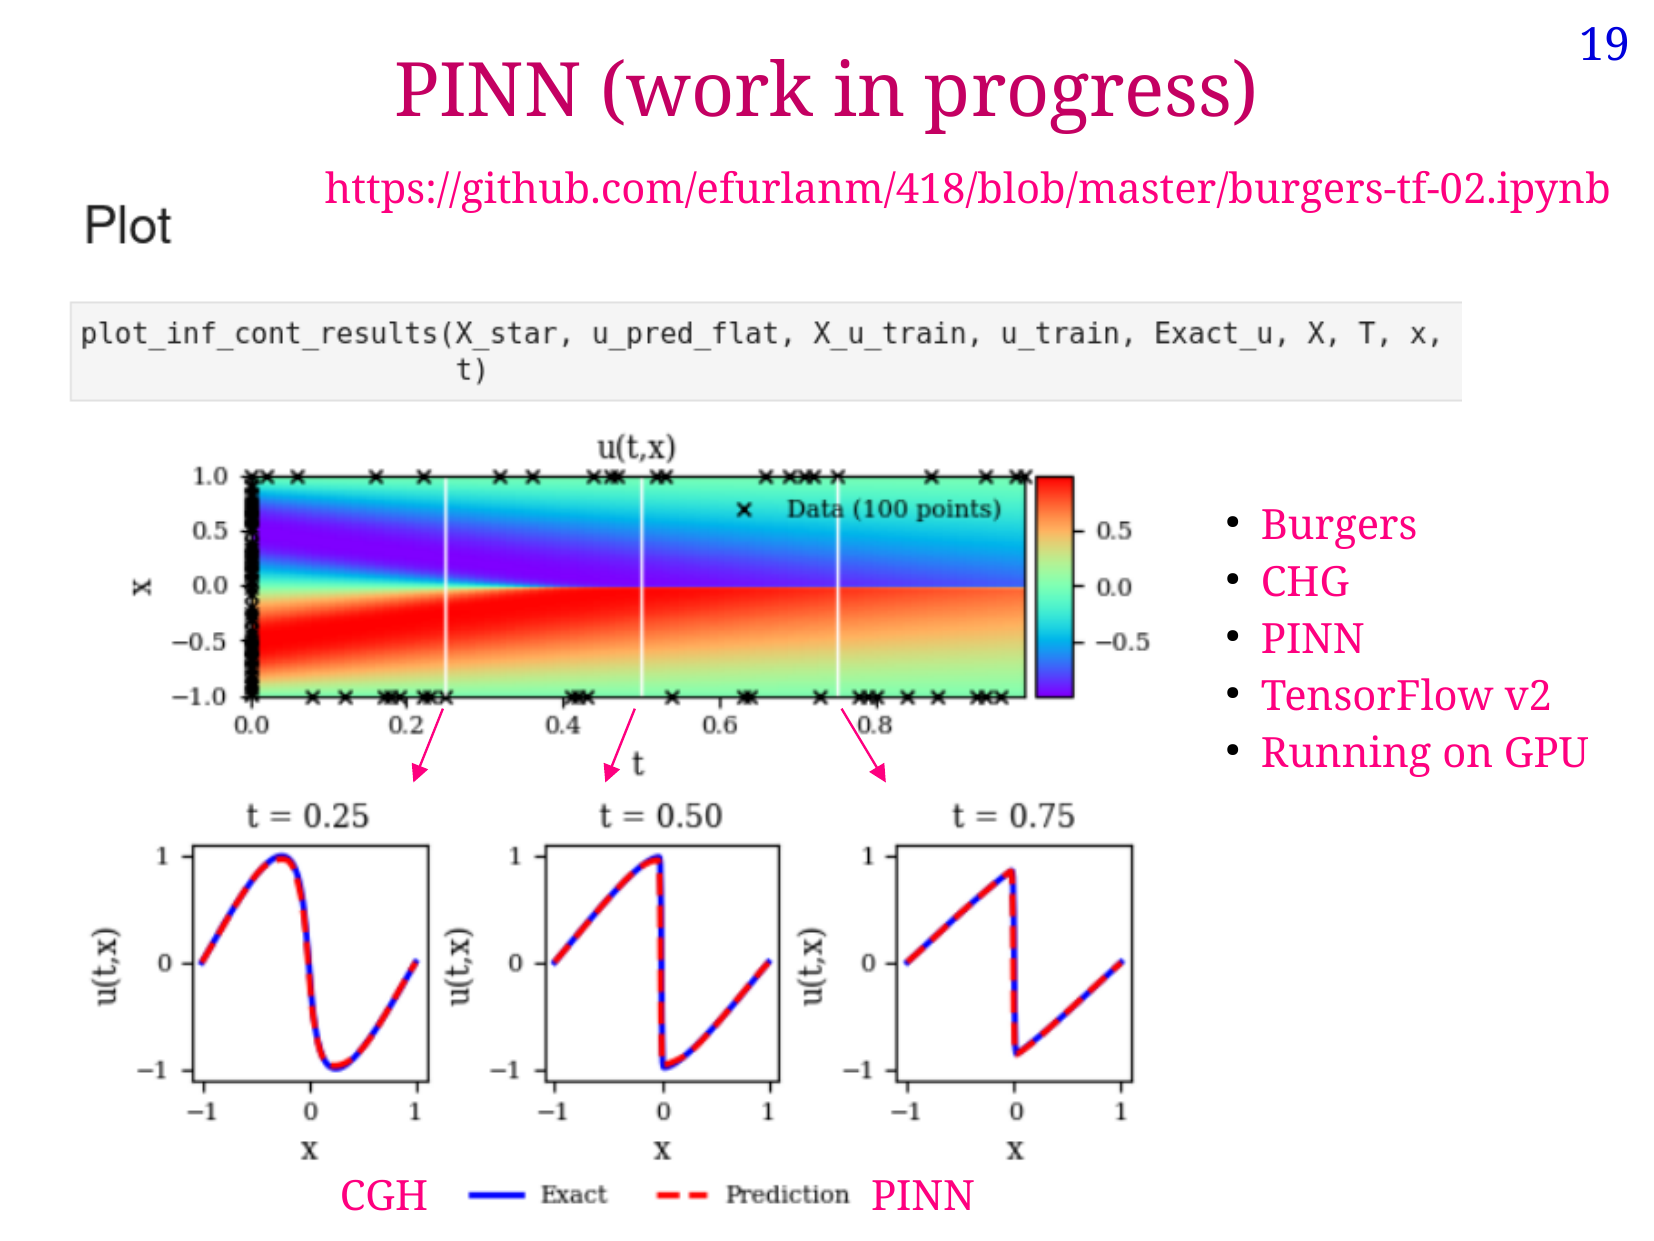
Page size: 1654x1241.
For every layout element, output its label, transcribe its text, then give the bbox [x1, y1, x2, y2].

text_box CGH [325, 1158, 444, 1231]
text_box Burgers CHG PINN TensorFlow v2 Running on GPU [1210, 487, 1639, 844]
title PINN (work in progress) [59, 29, 1595, 148]
text_box PINN [856, 1158, 990, 1231]
picture [54, 191, 1462, 1231]
text_box https://github.com/efurlanm/418/blob/master/burgers-tf-02.ipynb [310, 151, 1654, 281]
